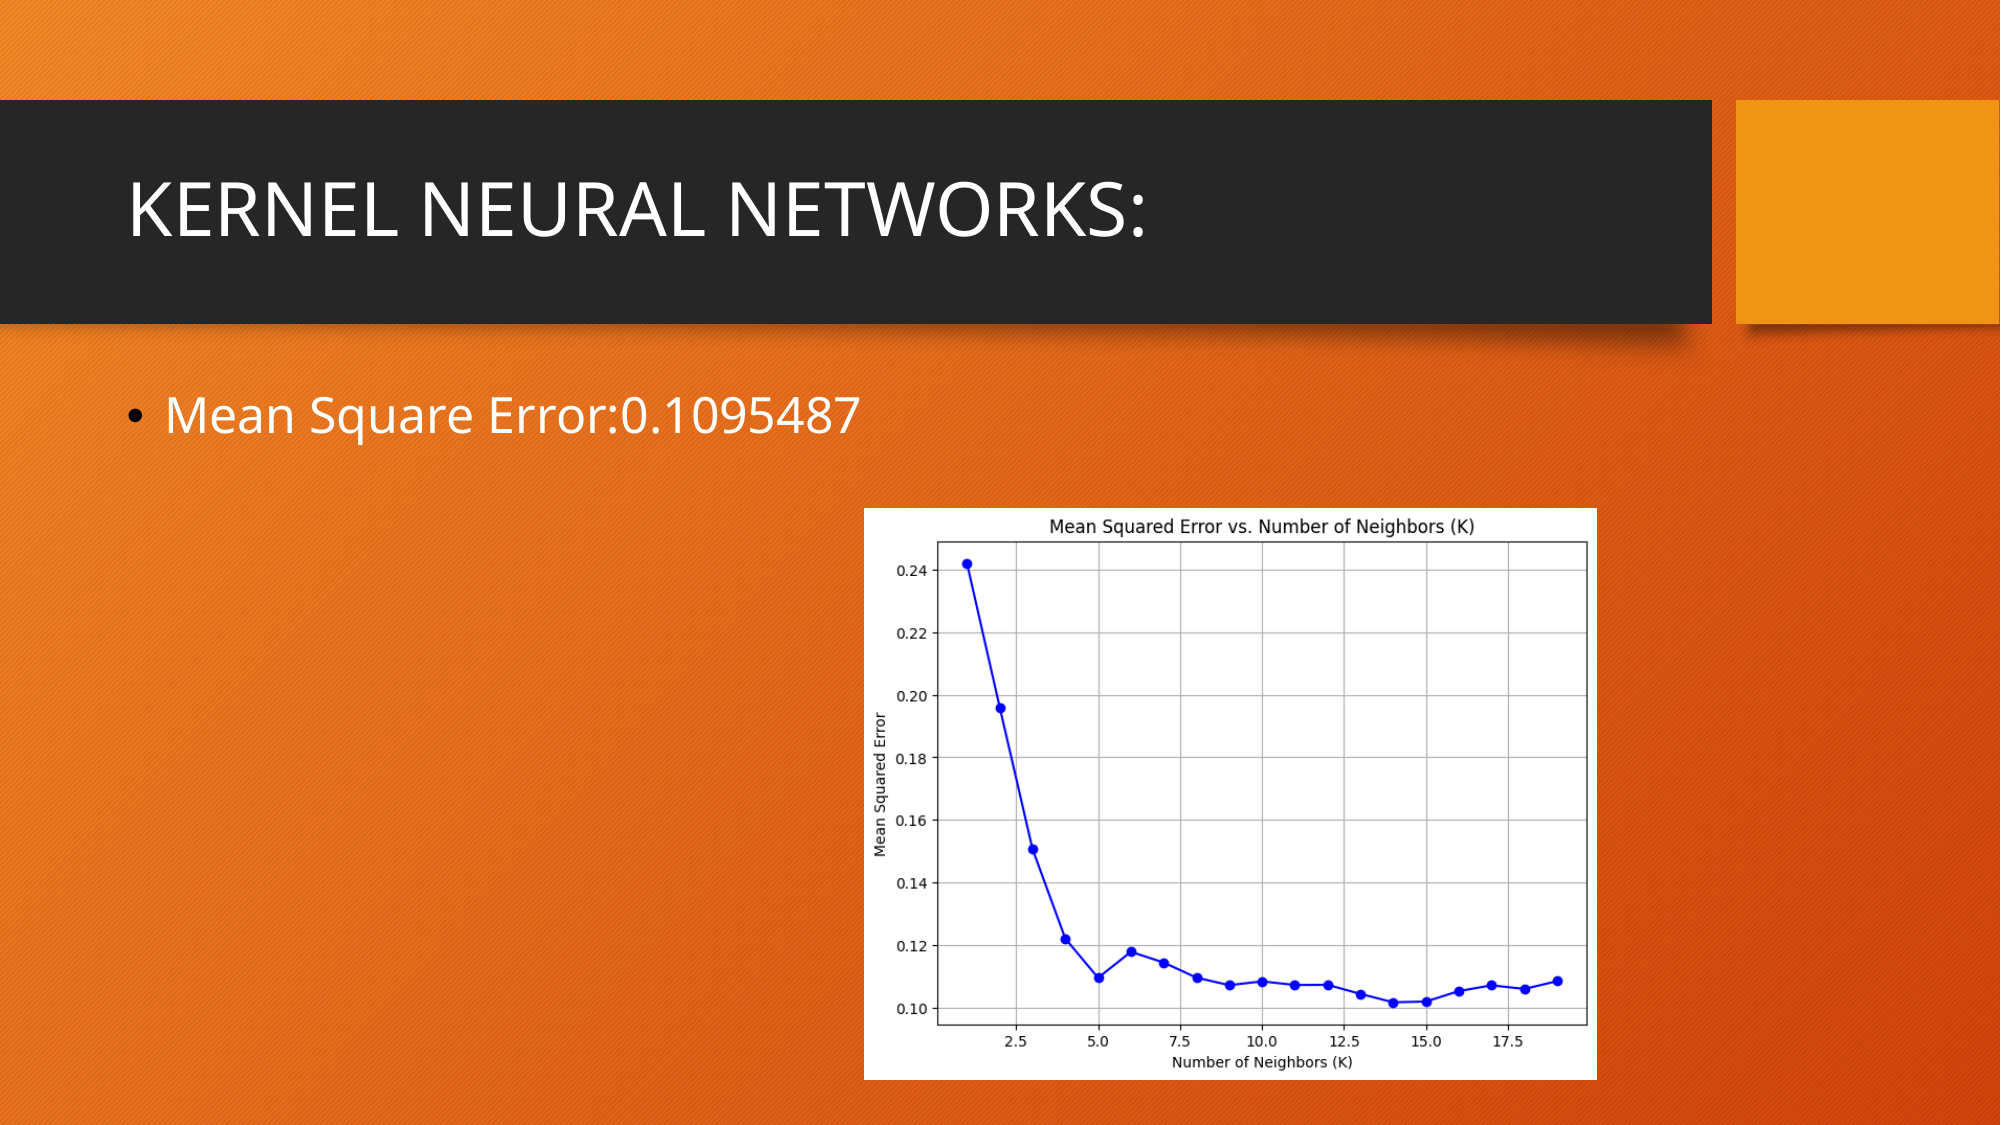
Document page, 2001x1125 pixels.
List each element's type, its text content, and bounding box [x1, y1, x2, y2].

title KERNEL NEURAL NETWORKS: [111, 123, 1689, 301]
list Mean Square Error:0.1095487 [111, 383, 1689, 974]
picture [864, 508, 1597, 1081]
